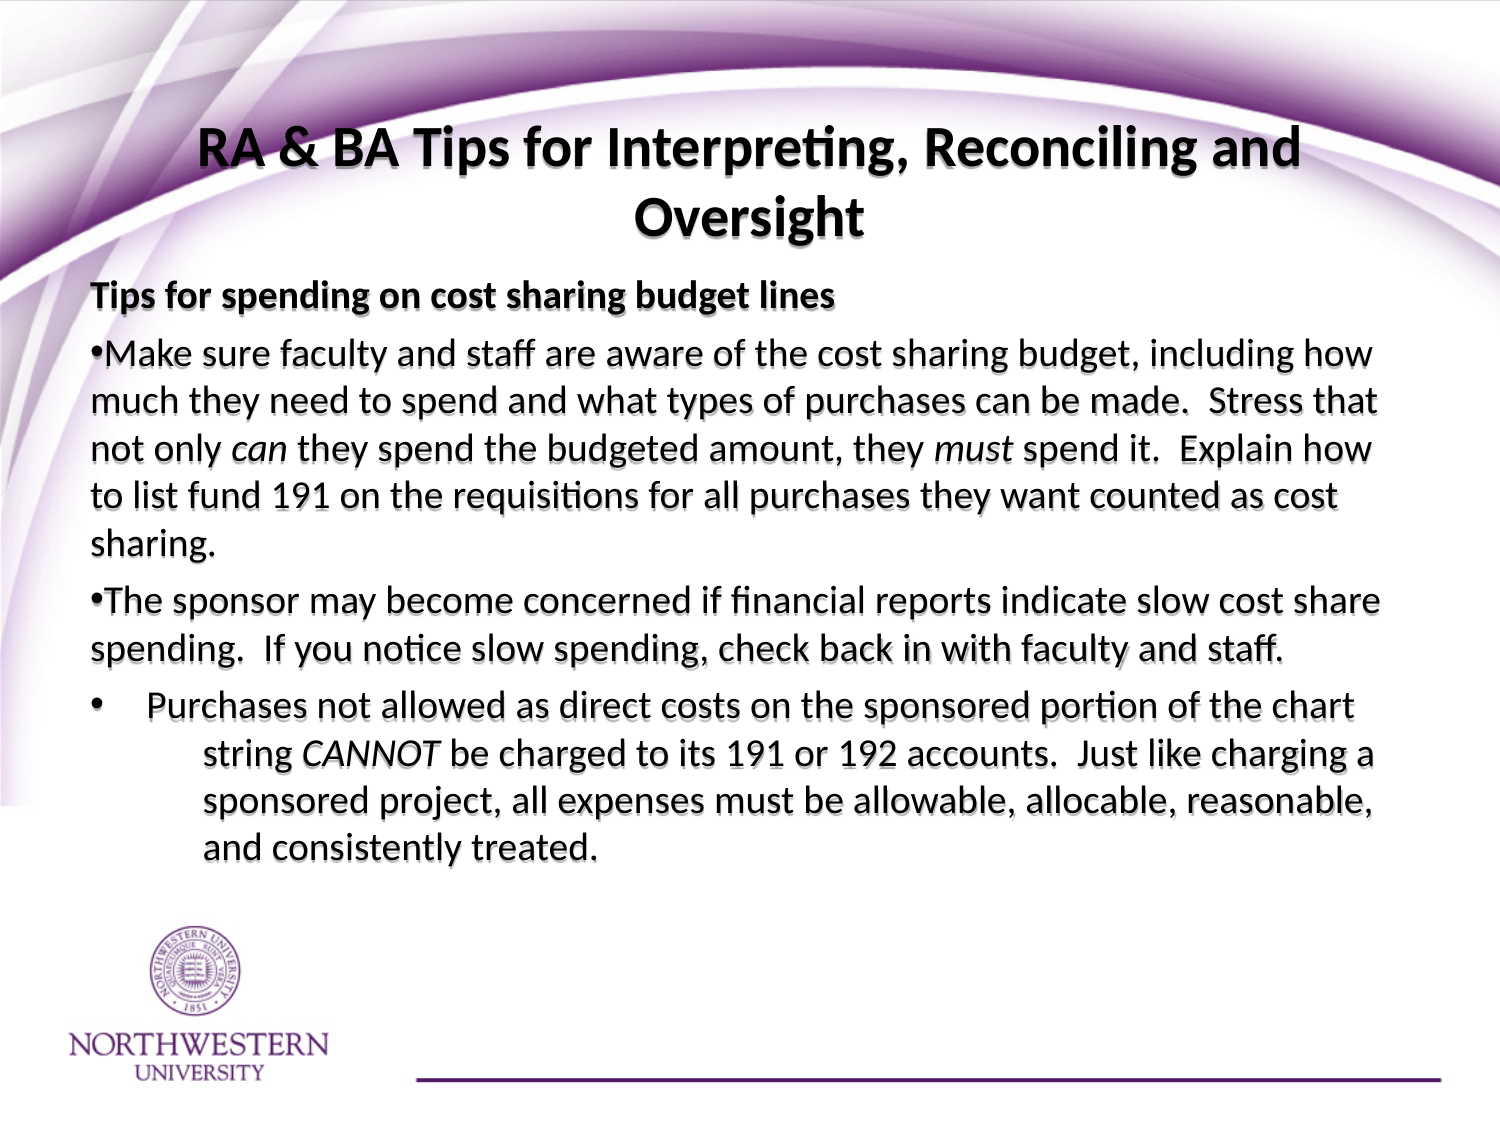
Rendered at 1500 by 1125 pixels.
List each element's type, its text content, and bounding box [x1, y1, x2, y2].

list Tips for spending on cost sharing budget lines Make sure faculty and staff are aware of the cost sharing budget, including how much they need to spend and what types of purchases can be made. Stress that not only can they spend the budgeted amount, they must spend it. Explain how to list fund 191 on the requisitions for all purchases they want counted as cost sharing. The sponsor may become concerned if financial reports indicate slow cost share spending. If you notice slow spending, check back in with faculty and staff. Purchases not allowed as direct costs on the sponsored portion of the chart string CANNOT be charged to its 191 or 192 accounts. Just like charging a sponsored project, all expenses must be allowable, allocable, reasonable, and consistently treated. [75, 261, 1426, 900]
title RA & BA Tips for Interpreting, Reconciling and Oversight [75, 101, 1426, 215]
